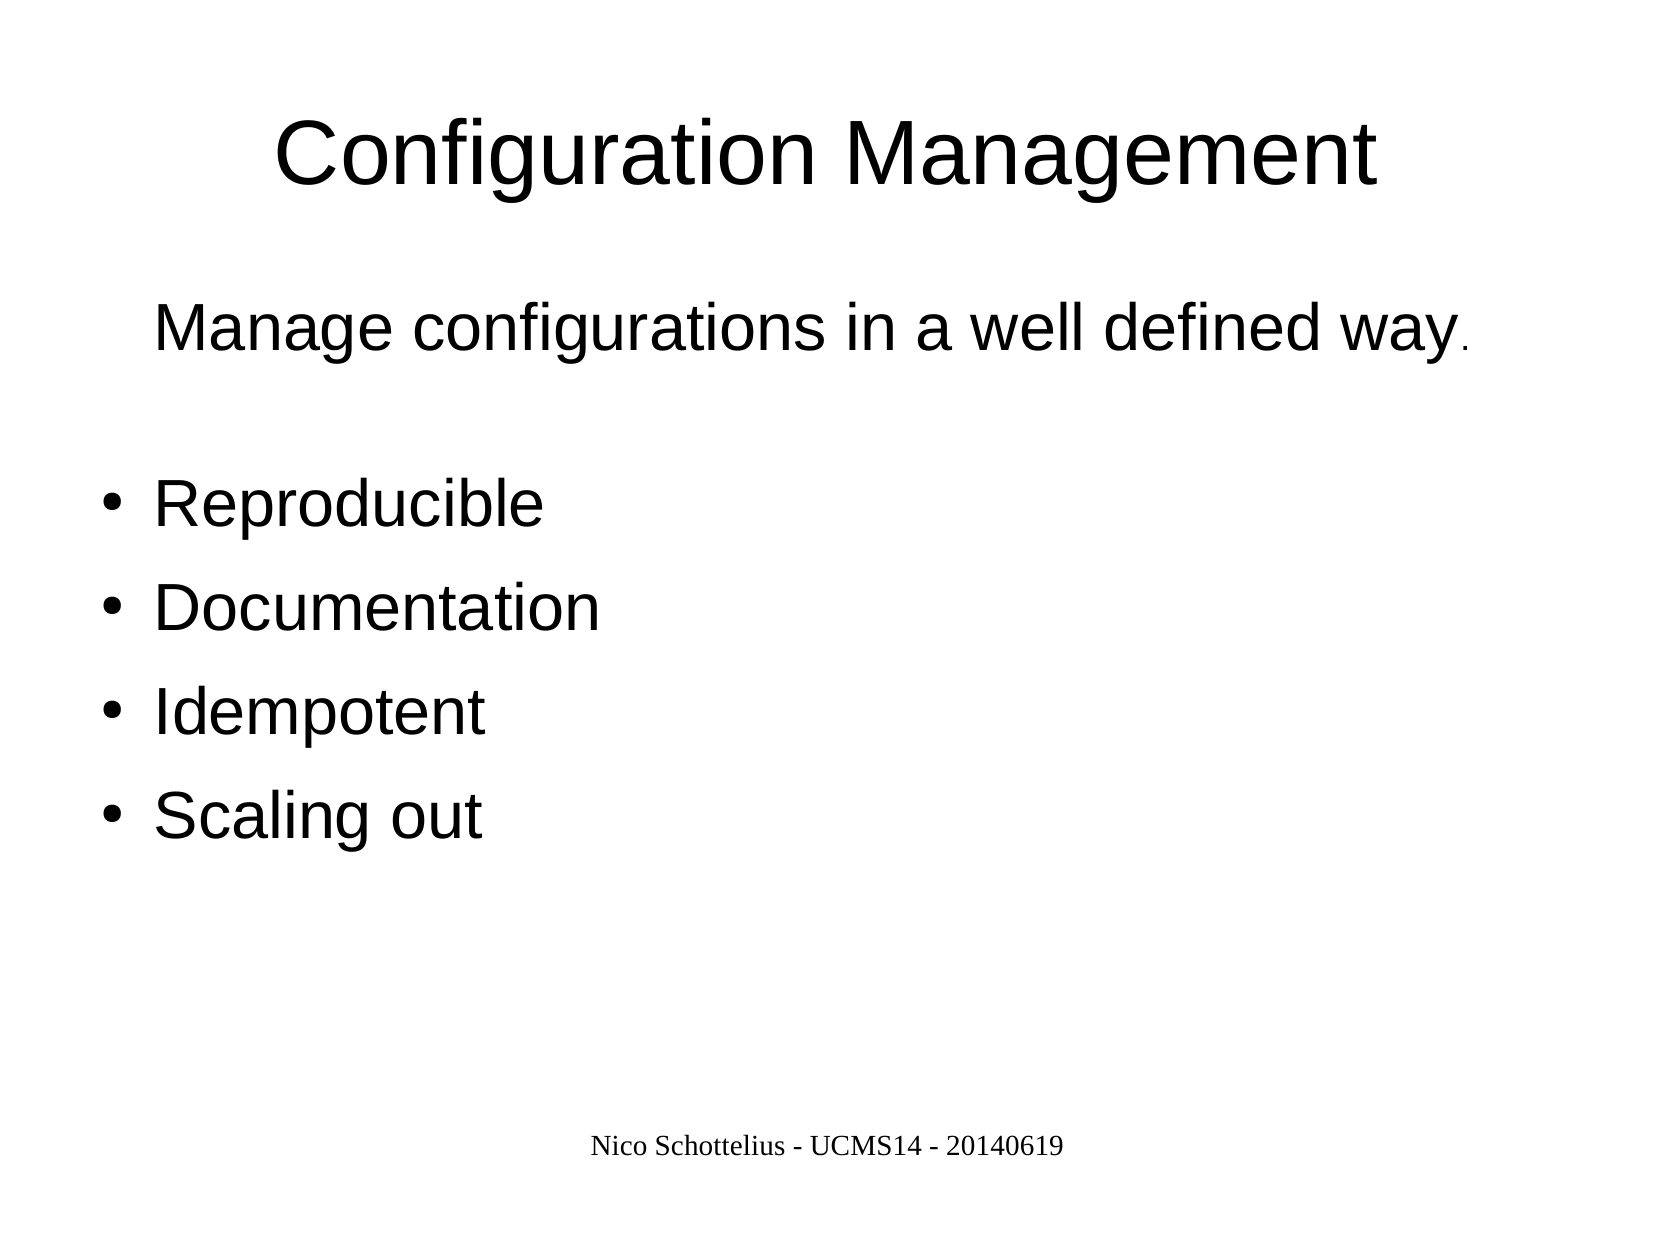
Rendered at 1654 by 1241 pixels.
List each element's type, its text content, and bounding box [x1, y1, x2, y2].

list Manage configurations in a well defined way. Reproducible Documentation Idempotent Scaling out [82, 290, 1538, 977]
title Configuration Management [82, 49, 1571, 257]
